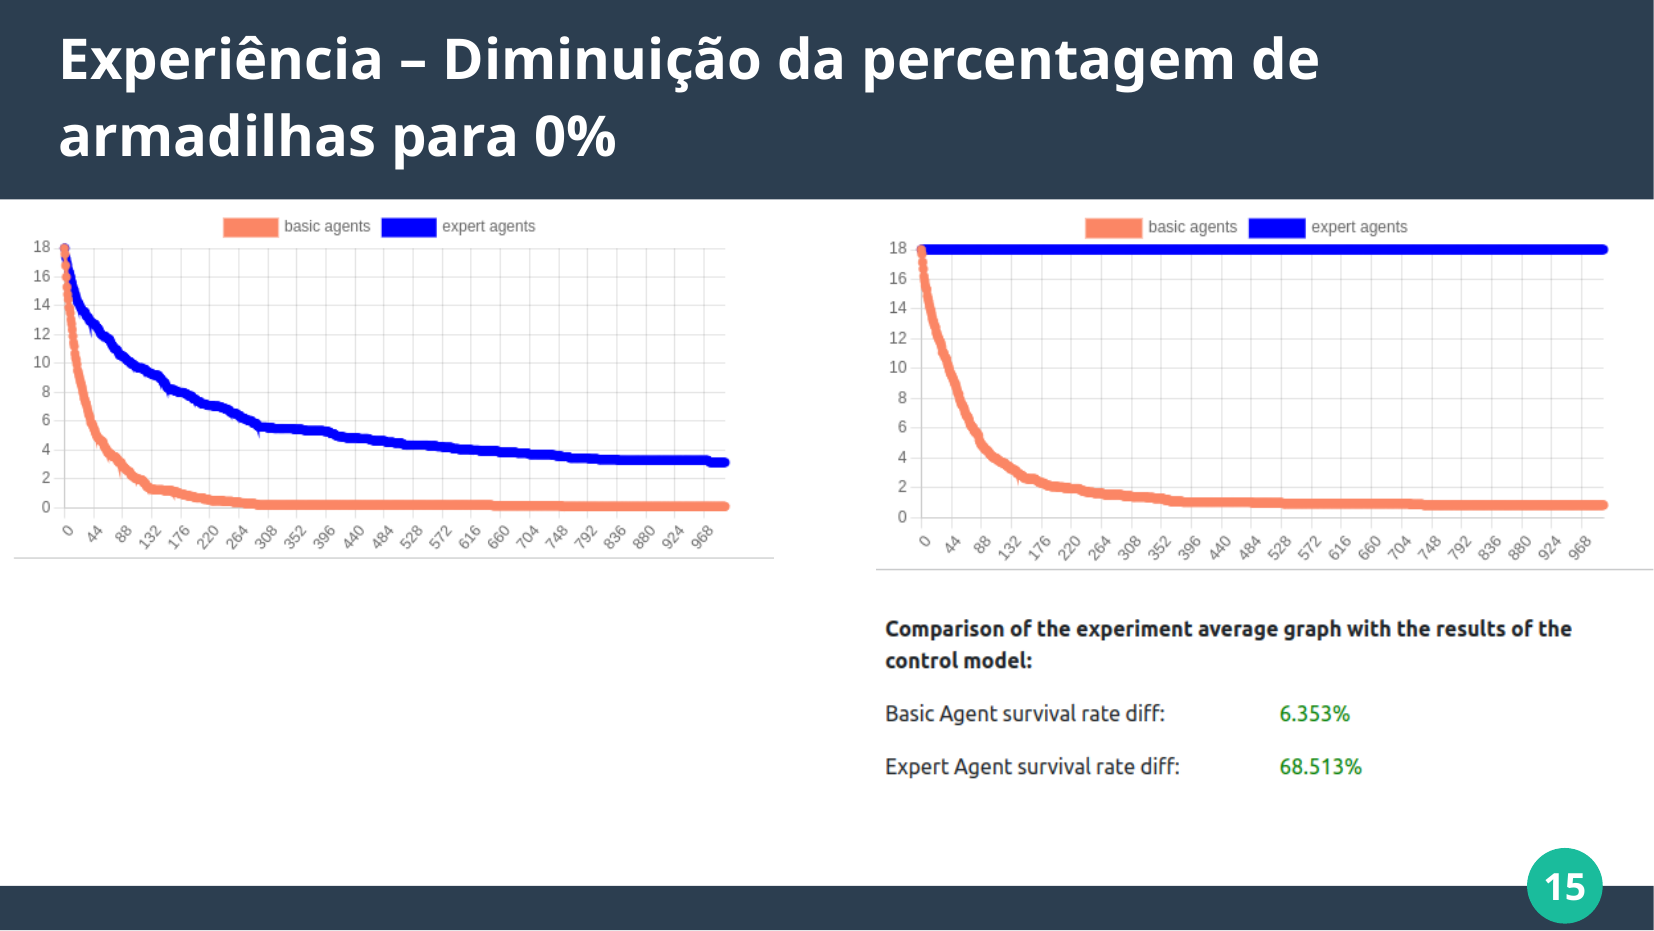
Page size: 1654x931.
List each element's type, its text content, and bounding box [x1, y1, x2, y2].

picture [0, 206, 774, 768]
picture [876, 206, 1654, 789]
title Experiência – Diminuição da percentagem de armadilhas para 0% [58, 36, 1595, 155]
